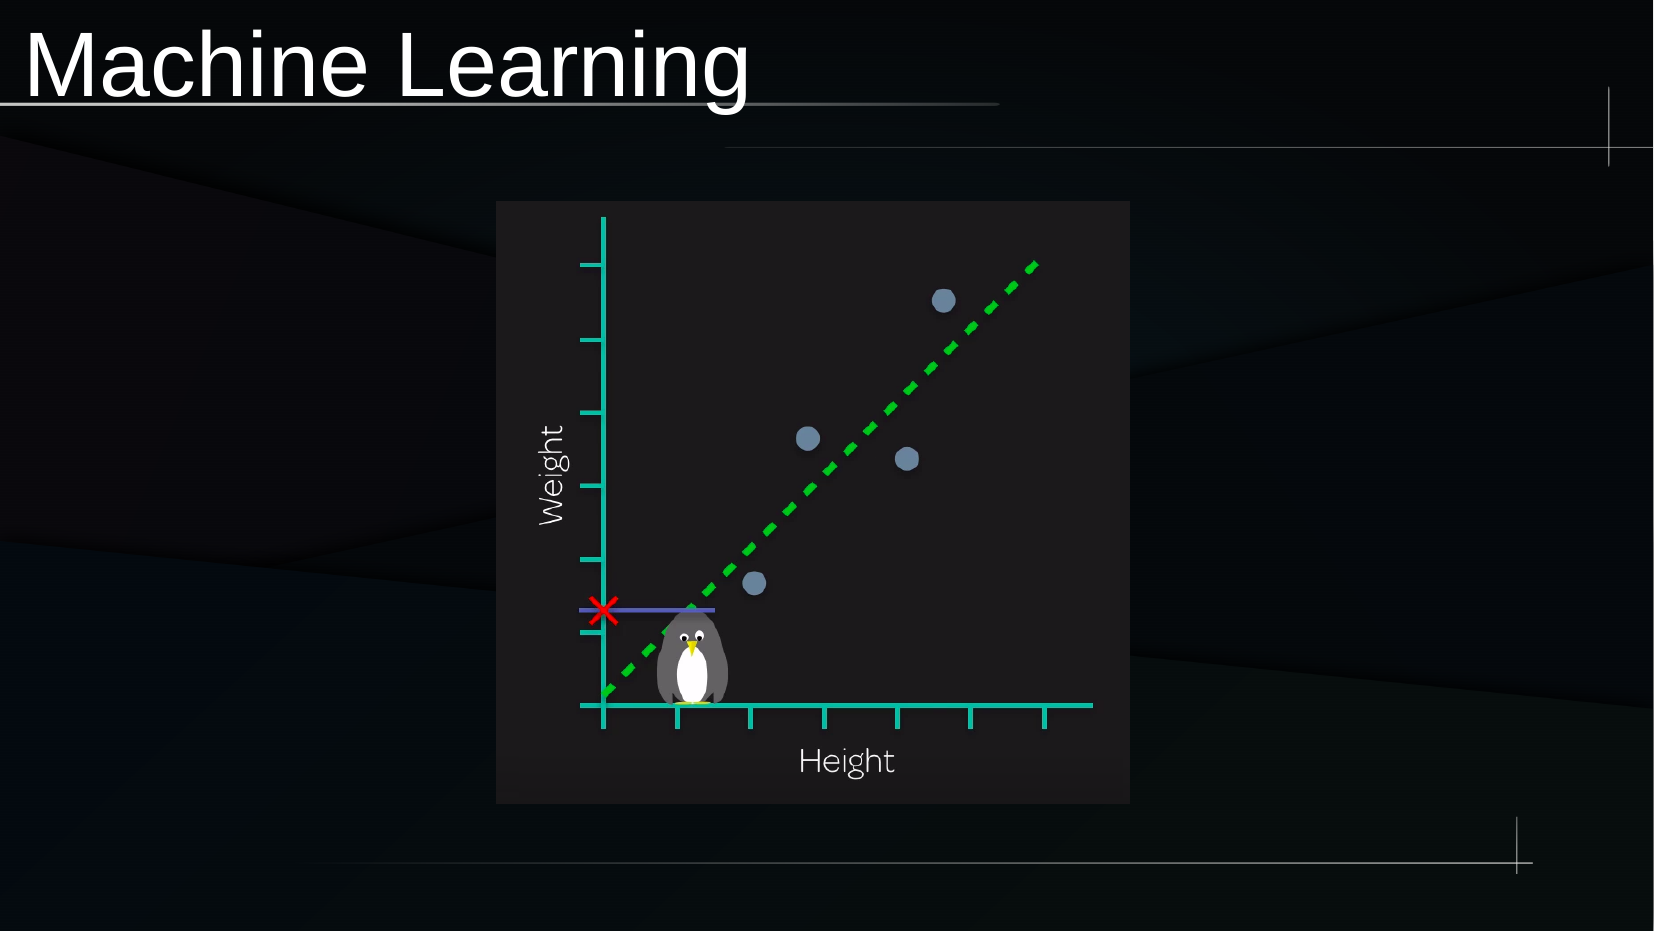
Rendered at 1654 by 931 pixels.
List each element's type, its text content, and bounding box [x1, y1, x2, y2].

picture [0, 0, 1654, 931]
title Machine Learning [23, 11, 1589, 119]
